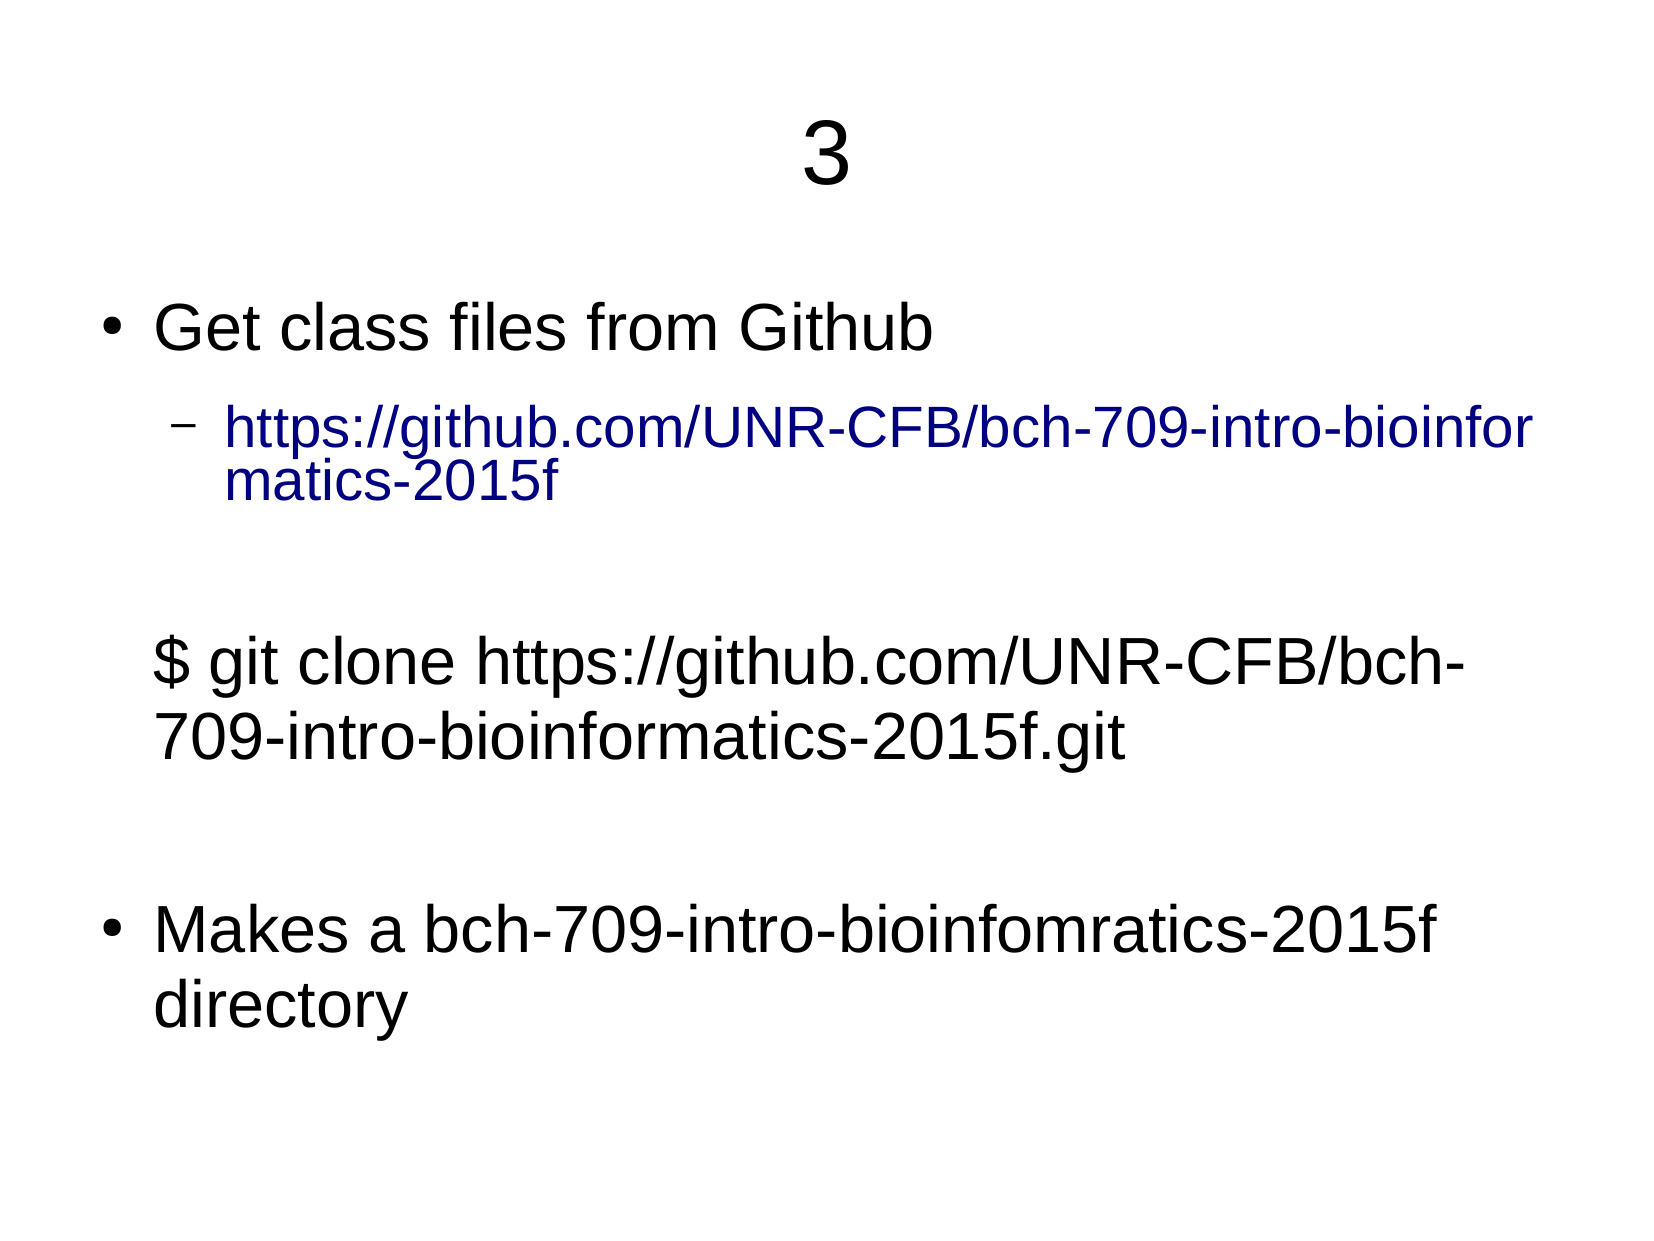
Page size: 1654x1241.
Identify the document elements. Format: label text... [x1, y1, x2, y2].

list Get class files from Github https://github.com/UNR-CFB/bch-709-intro-bioinformatics-2015f $ git clone https://github.com/UNR-CFB/bch-709-intro-bioinformatics-2015f.git Makes a bch-709-intro-bioinfomratics-2015f directory [82, 290, 1571, 1010]
title 3 [82, 49, 1571, 257]
